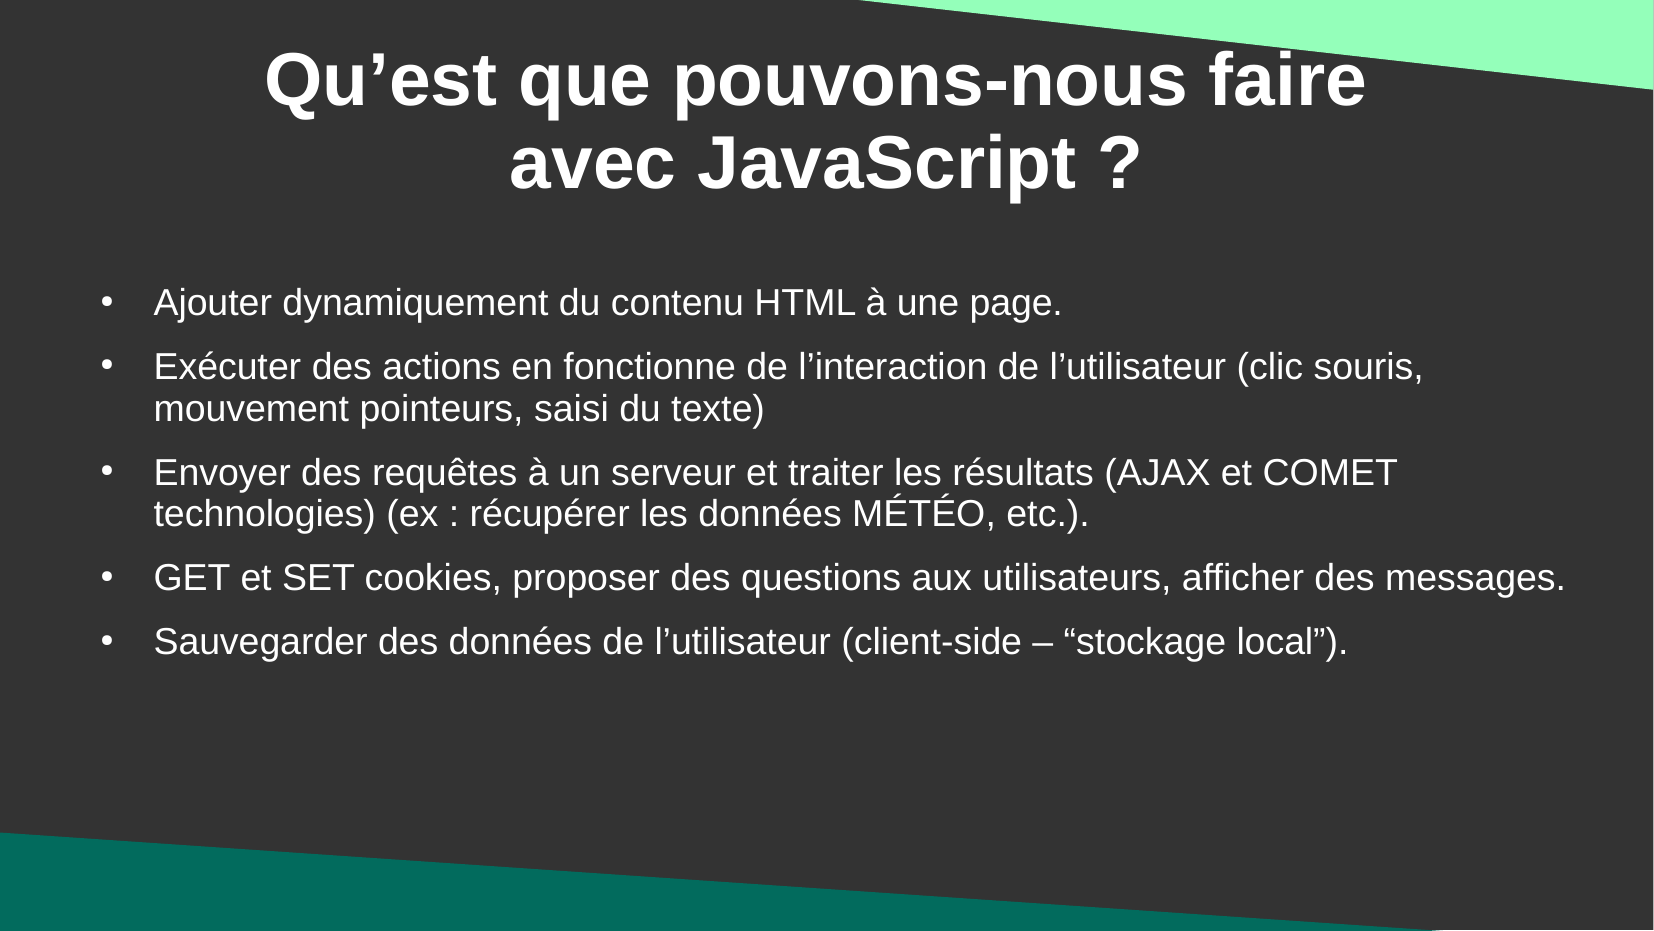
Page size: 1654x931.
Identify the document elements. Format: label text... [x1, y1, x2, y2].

text_box [858, 0, 1654, 90]
title Qu’est que pouvons-nous faire avec JavaScript ? [82, 37, 1571, 206]
list Ajouter dynamiquement du contenu HTML à une page. Exécuter des actions en fonctionne de l’interaction de l’utilisateur (clic souris, mouvement pointeurs, saisi du texte) Envoyer des requêtes à un serveur et traiter les résultats (AJAX et COMET technologies) (ex : récupérer les données MÉTÉO, etc.). GET et SET cookies, proposer des questions aux utilisateurs, afficher des messages. Sauvegarder des données de l’utilisateur (client-side – “stockage local”). [82, 217, 1571, 757]
